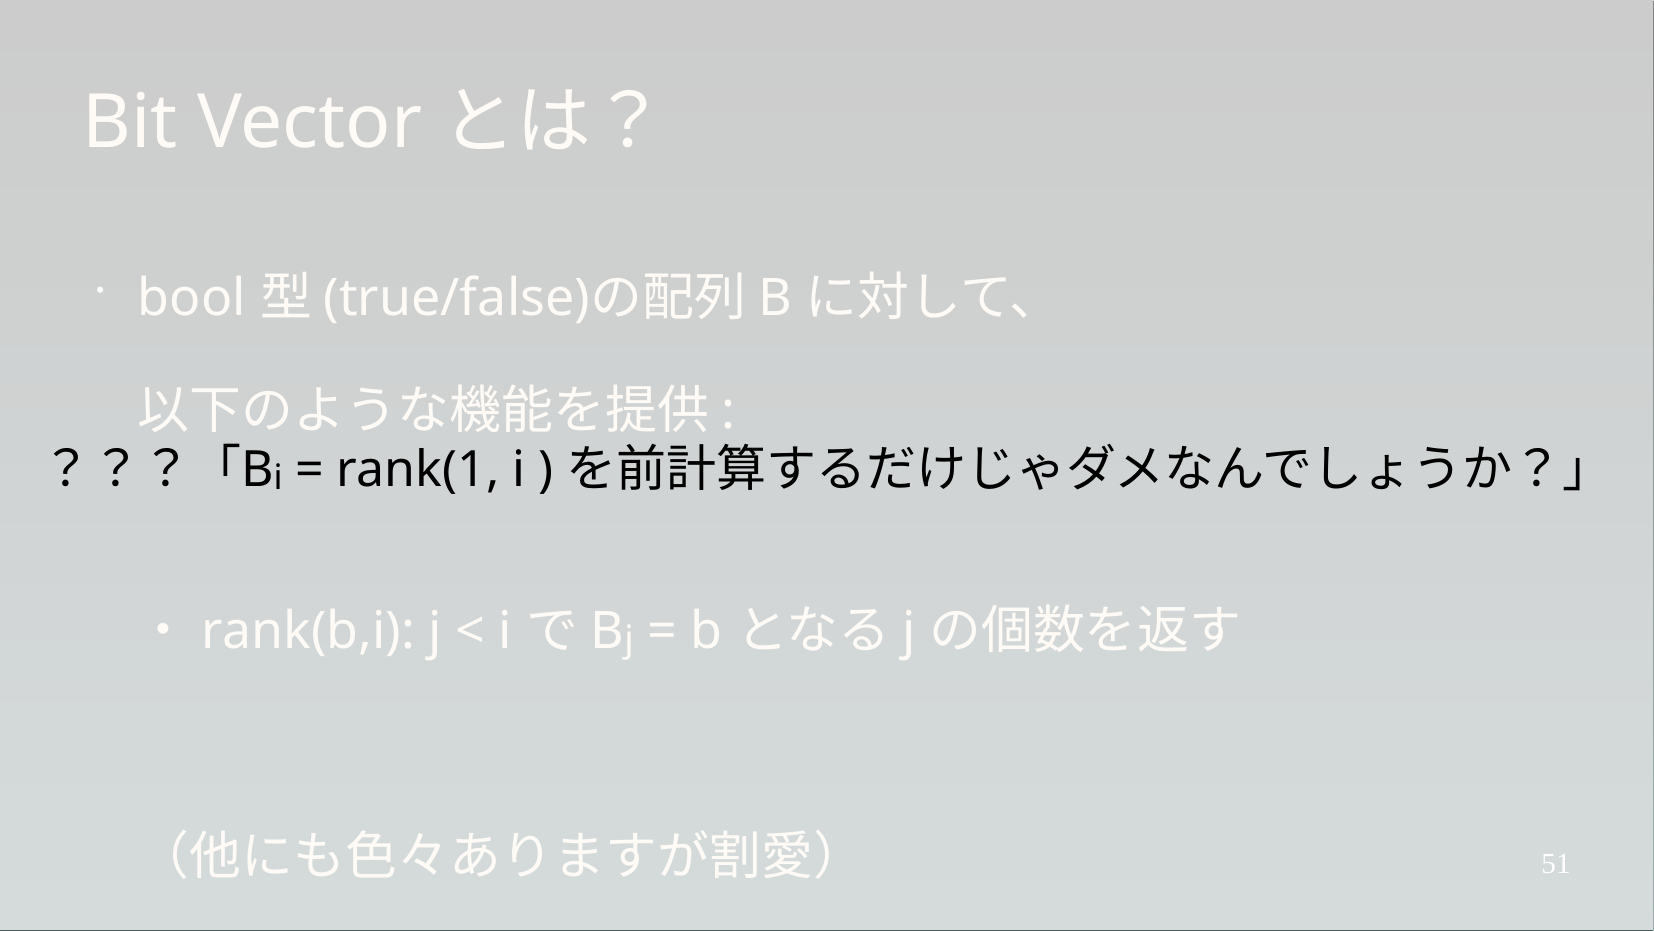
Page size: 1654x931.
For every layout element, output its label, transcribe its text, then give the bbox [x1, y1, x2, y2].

text_box ？？？「Bi = rank(1, i ) を前計算するだけじゃダメなんでしょうか？」 [0, 0, 1654, 931]
